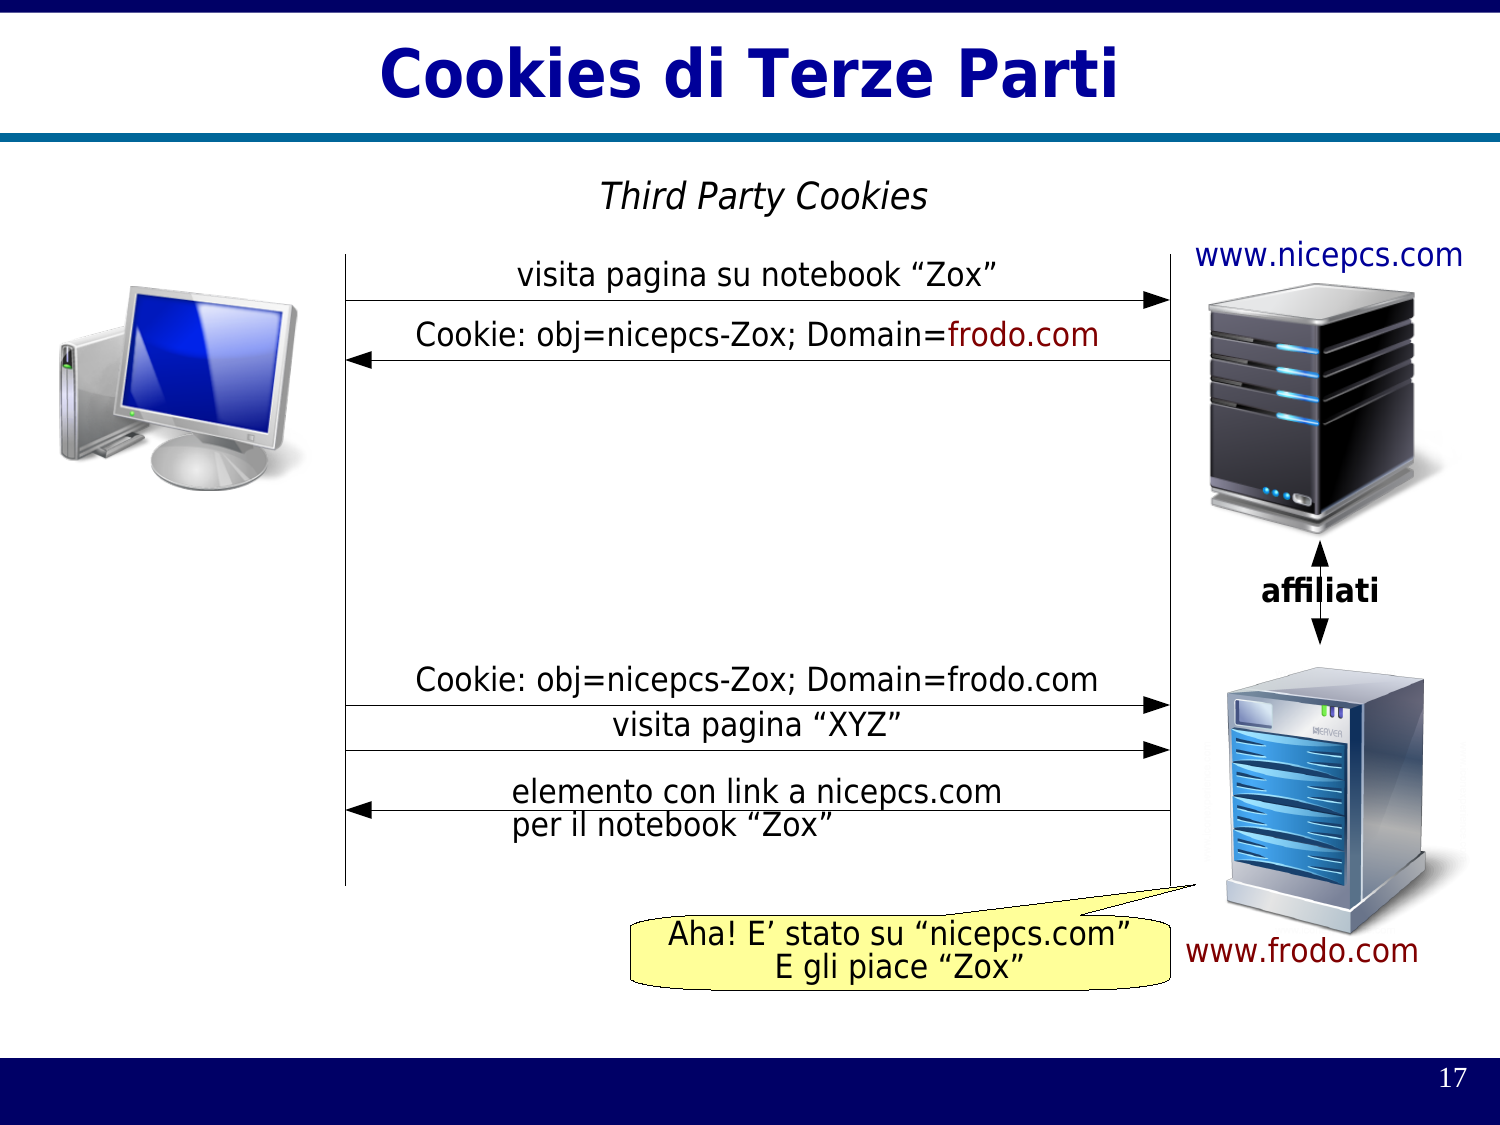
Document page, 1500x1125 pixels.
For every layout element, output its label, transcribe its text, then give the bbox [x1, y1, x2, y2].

text_box www.frodo.com [1185, 936, 1416, 975]
text_box Third Party Cookies [600, 179, 929, 224]
picture [45, 224, 314, 494]
picture [1200, 666, 1470, 937]
picture [1185, 263, 1462, 540]
title Cookies di Terze Parti [30, 15, 1471, 141]
text_box Aha! E’ stato su “nicepcs.com” E gli piace “Zox” [630, 884, 1196, 991]
text_box www.nicepcs.com [1194, 239, 1462, 279]
text_box affiliati [1261, 576, 1381, 616]
